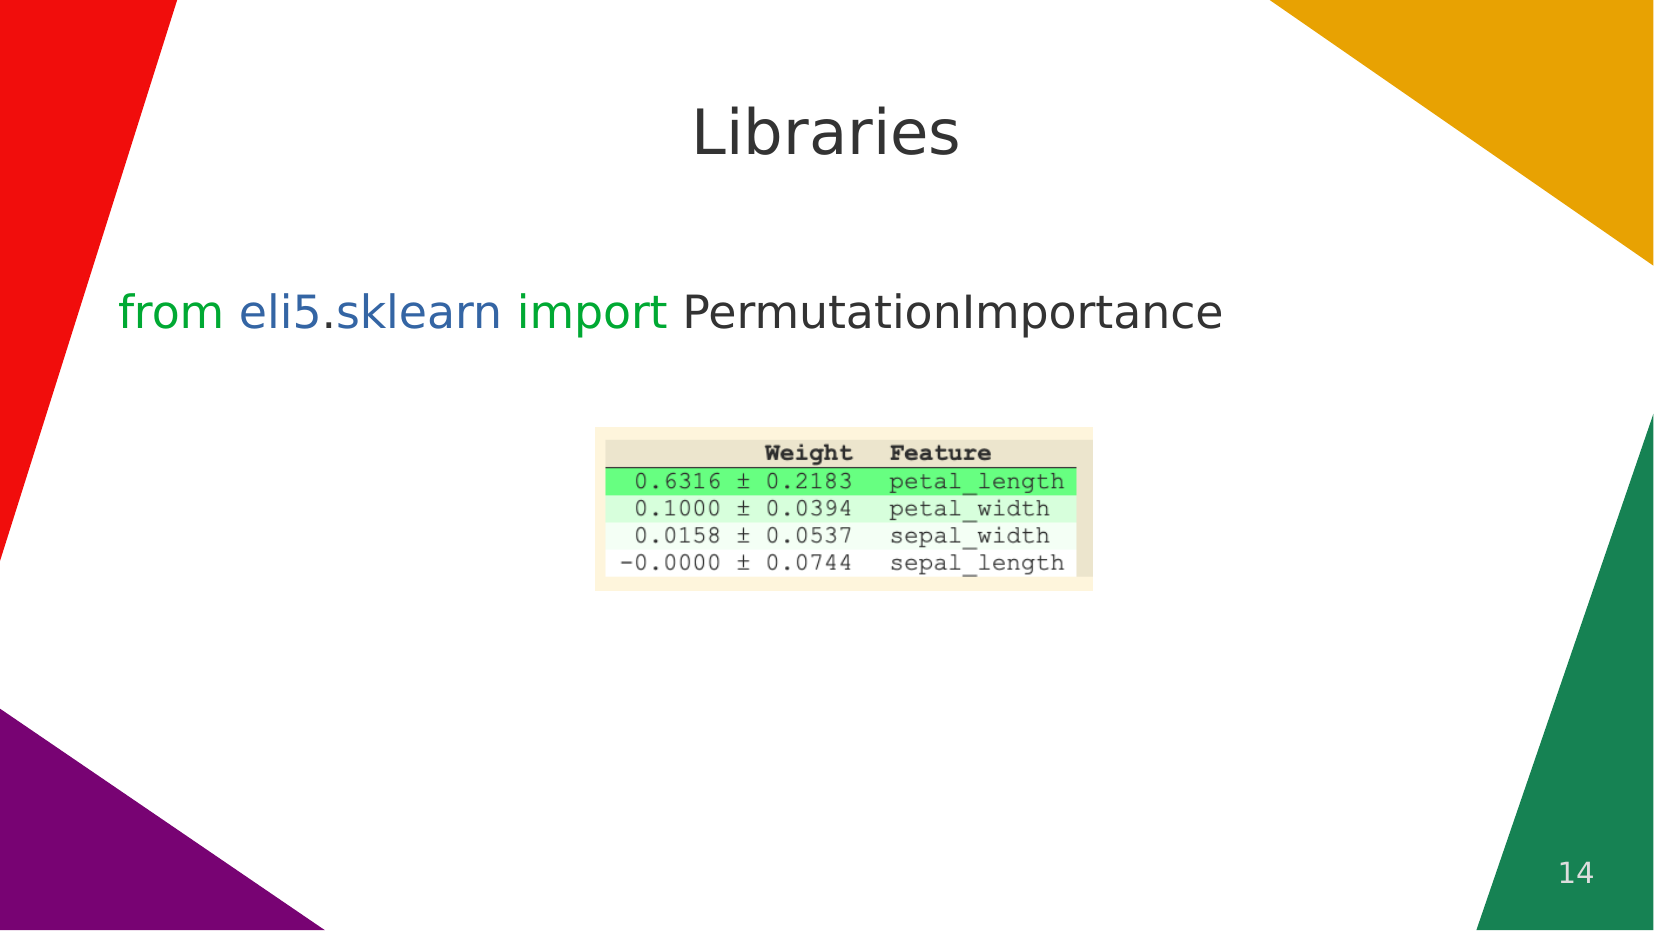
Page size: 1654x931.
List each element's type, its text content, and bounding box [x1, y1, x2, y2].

title from eli5.sklearn import PermutationImportance [118, 265, 1536, 414]
title Libraries [118, 59, 1536, 207]
picture [595, 427, 1093, 591]
